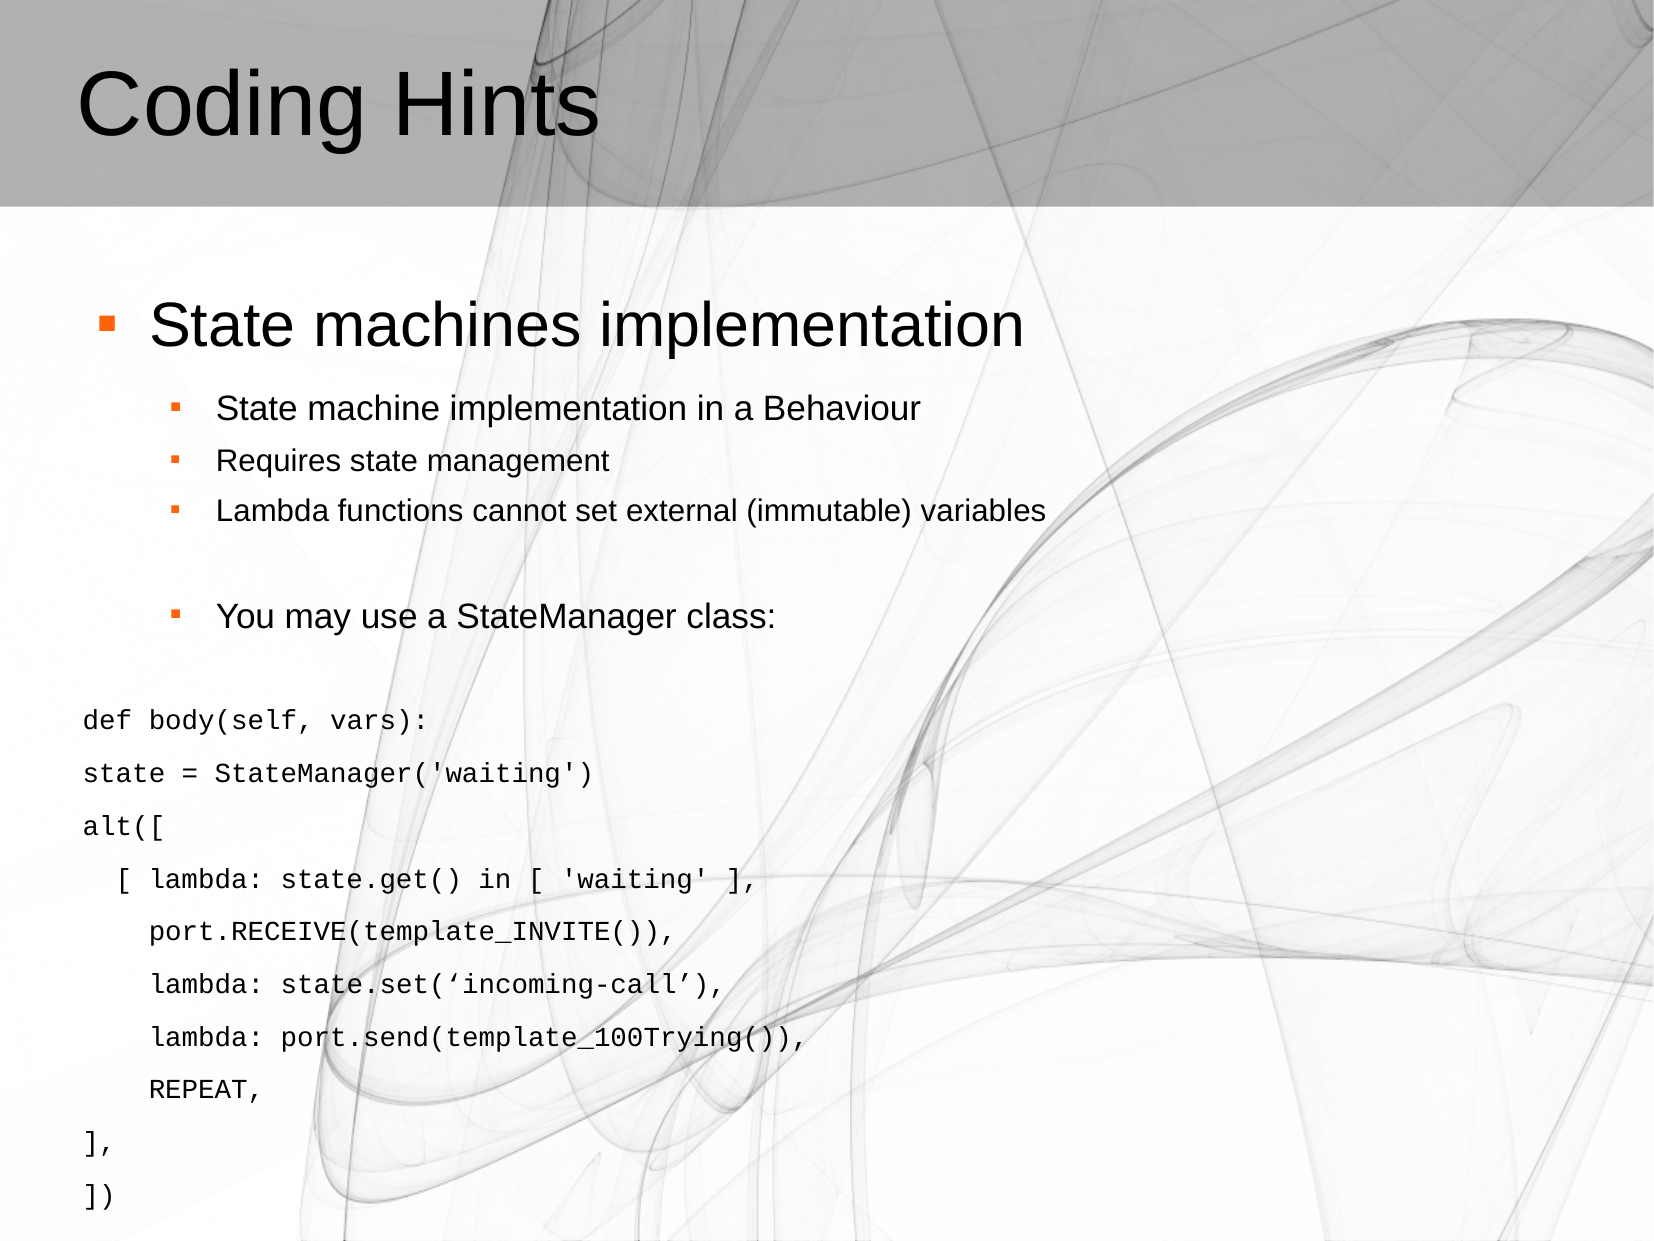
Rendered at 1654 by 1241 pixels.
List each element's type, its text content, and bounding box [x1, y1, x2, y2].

title Coding Hints [76, 7, 1565, 200]
list State machines implementation State machine implementation in a Behaviour Requires state management Lambda functions cannot set external (immutable) variables You may use a StateManager class: def body(self, vars): state = StateManager('waiting') alt([ [ lambda: state.get() in [ 'waiting' ], port.RECEIVE(template_INVITE()), lambda: state.set(‘incoming-call’), lambda: port.send(template_100Trying()), REPEAT, ], ]) [82, 290, 1571, 1211]
